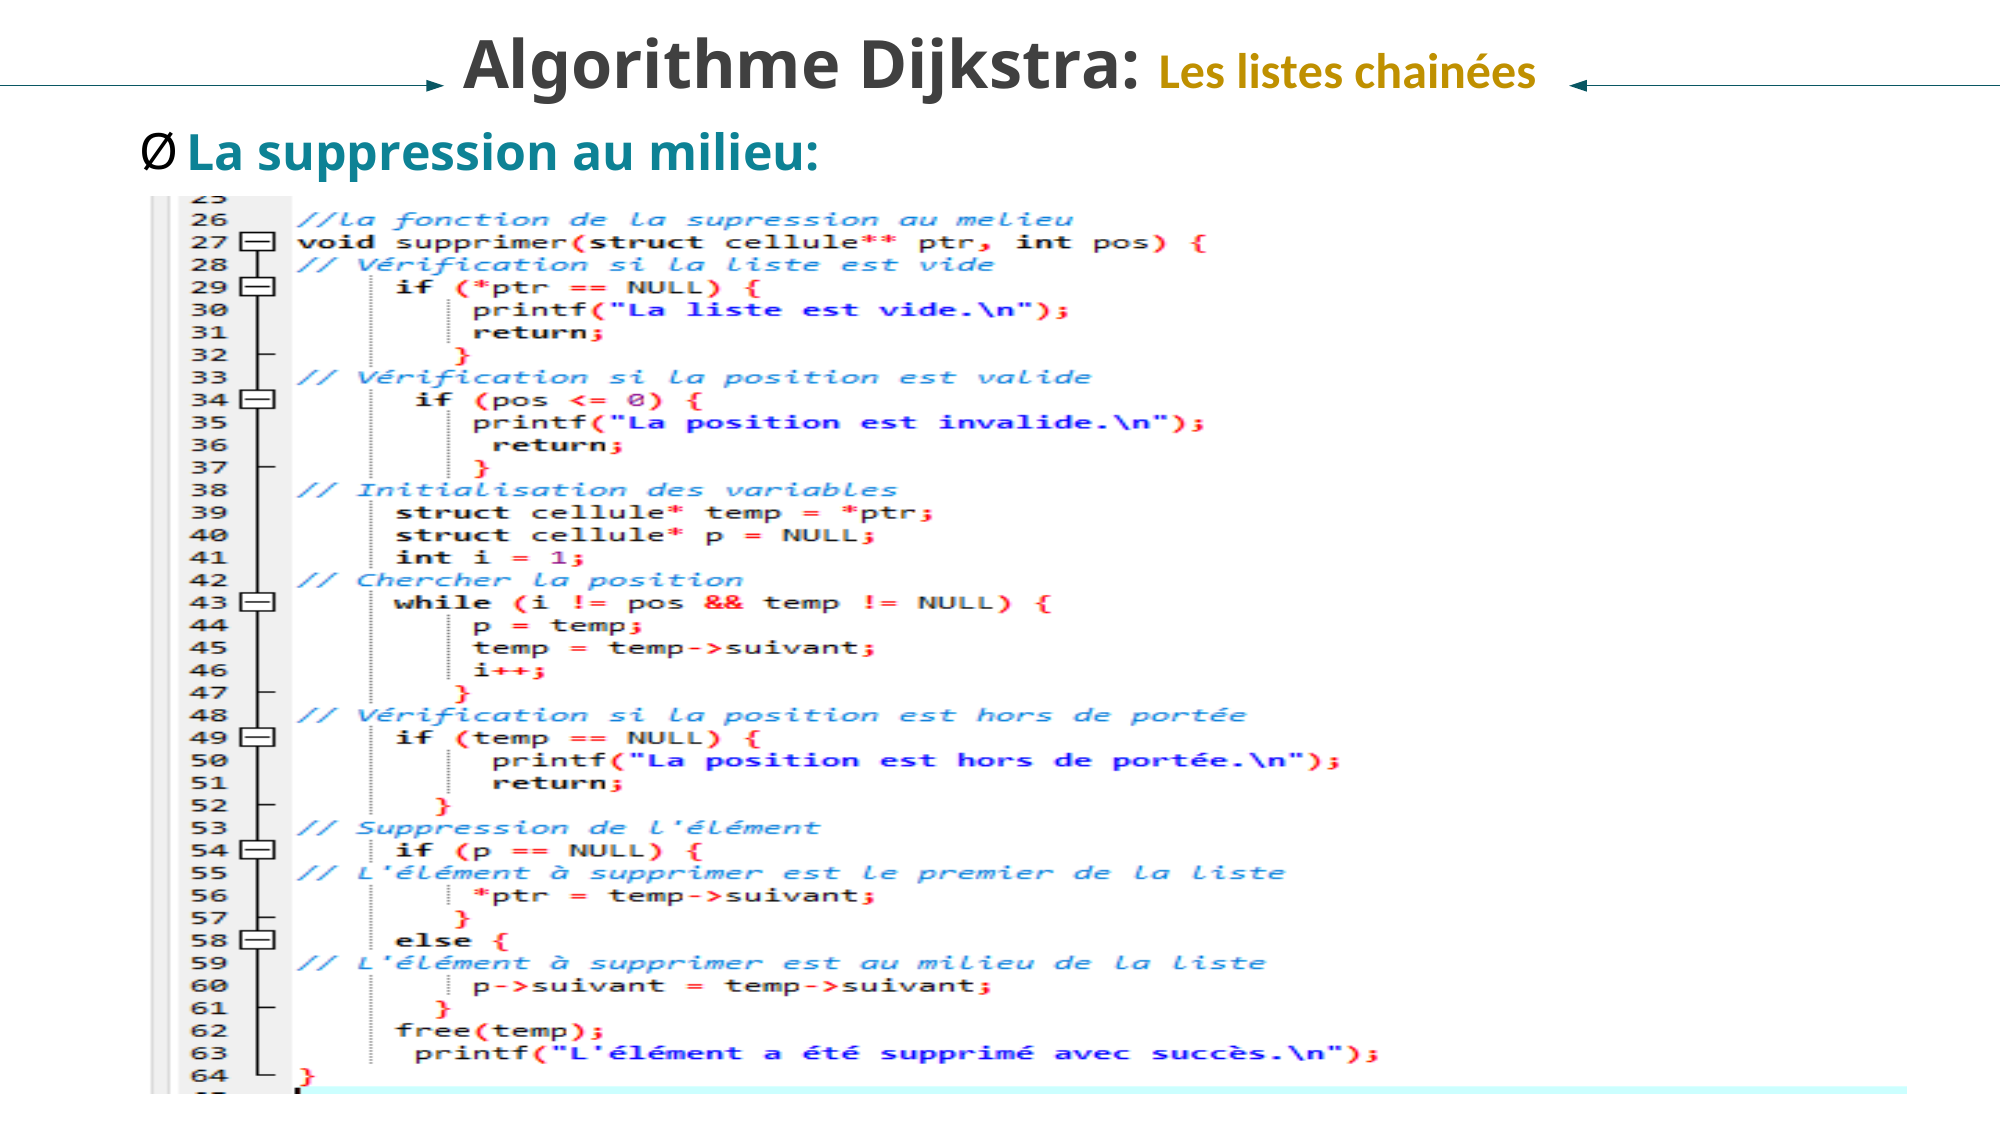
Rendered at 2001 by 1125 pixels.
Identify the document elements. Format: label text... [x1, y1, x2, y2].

text_box La suppression au milieu: [124, 112, 1570, 189]
text_box Algorithme Dijkstra: Les listes chainées [37, 31, 1963, 104]
picture [124, 196, 1907, 1094]
